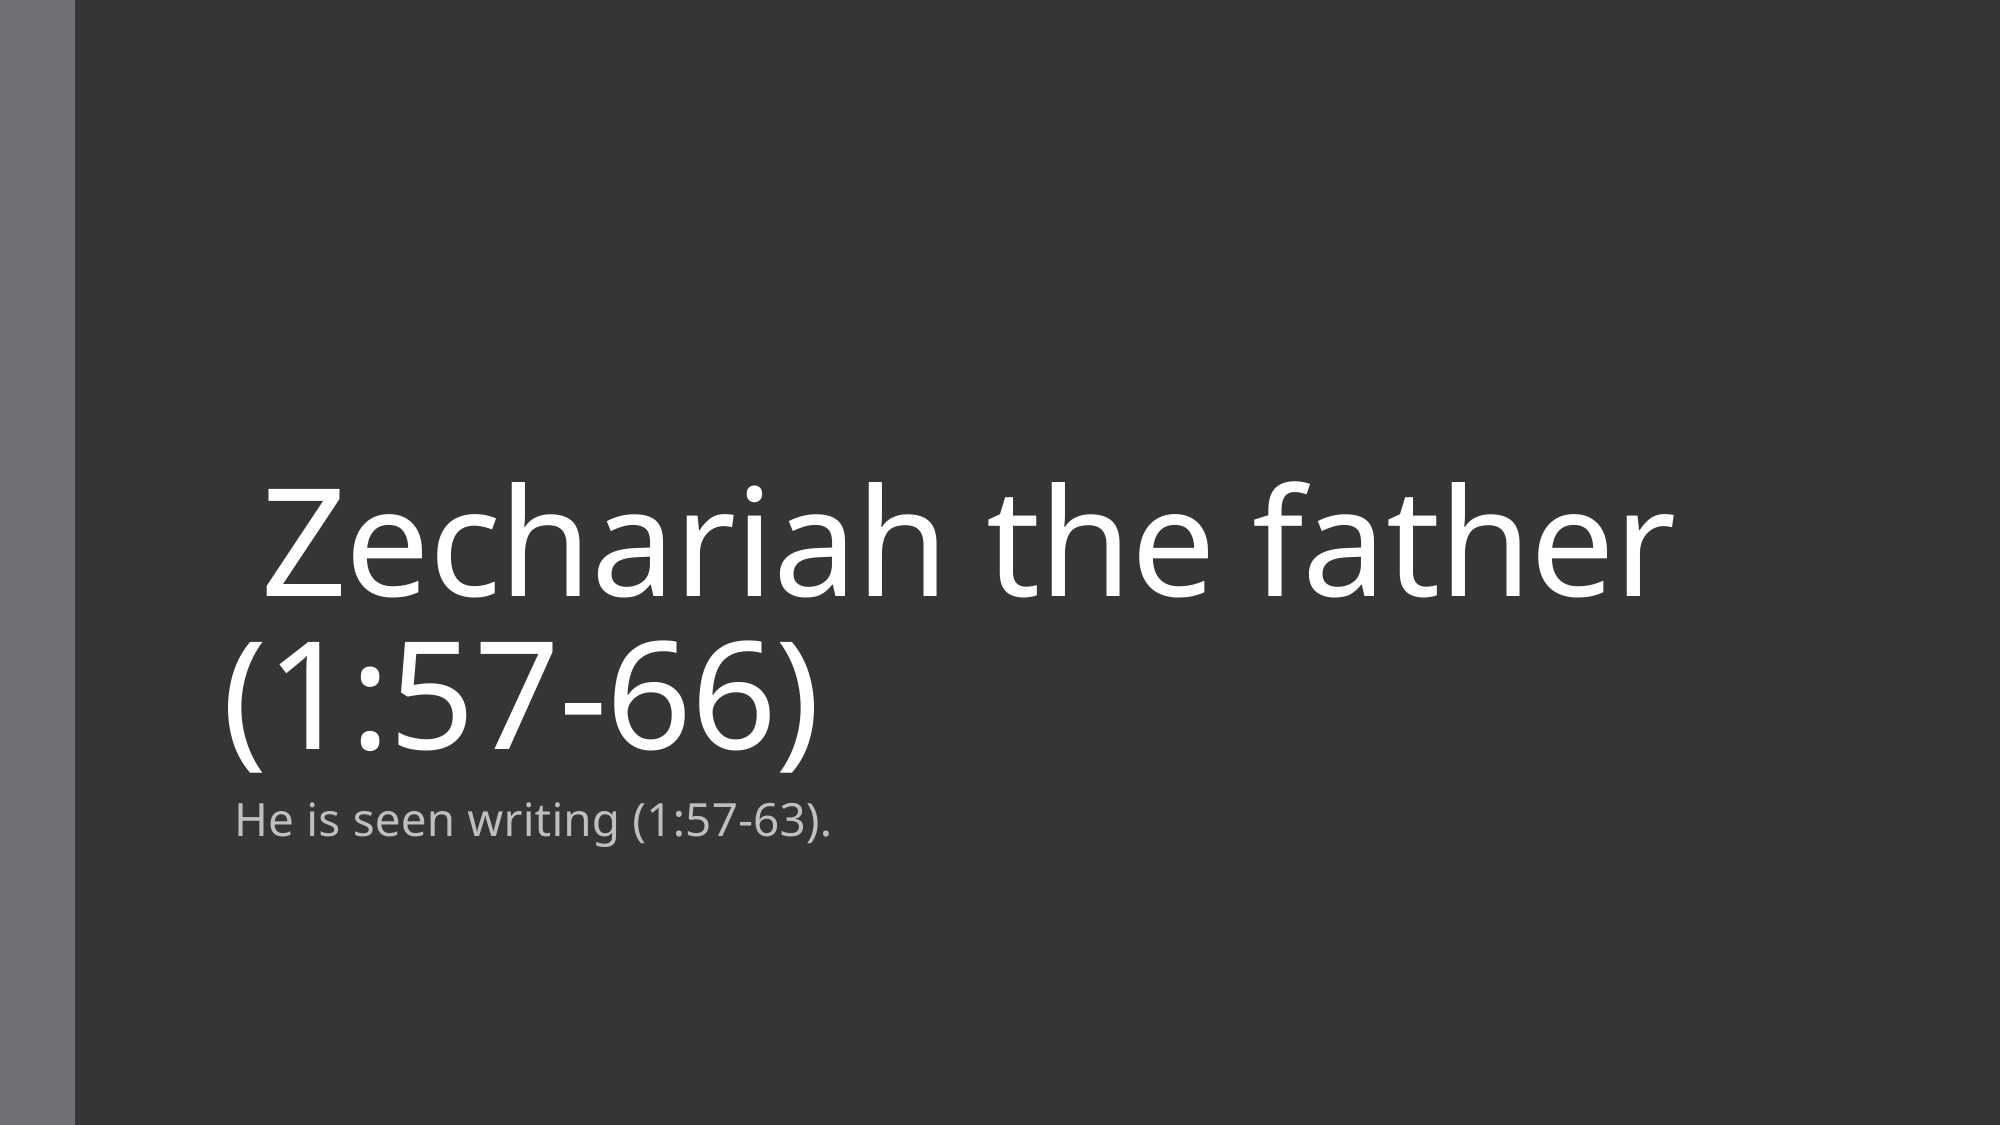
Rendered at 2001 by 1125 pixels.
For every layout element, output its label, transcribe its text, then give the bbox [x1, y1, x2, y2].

title Zechariah the father (1:57-66) [206, 124, 1752, 787]
subtitle He is seen writing (1:57-63). [206, 787, 1752, 1066]
